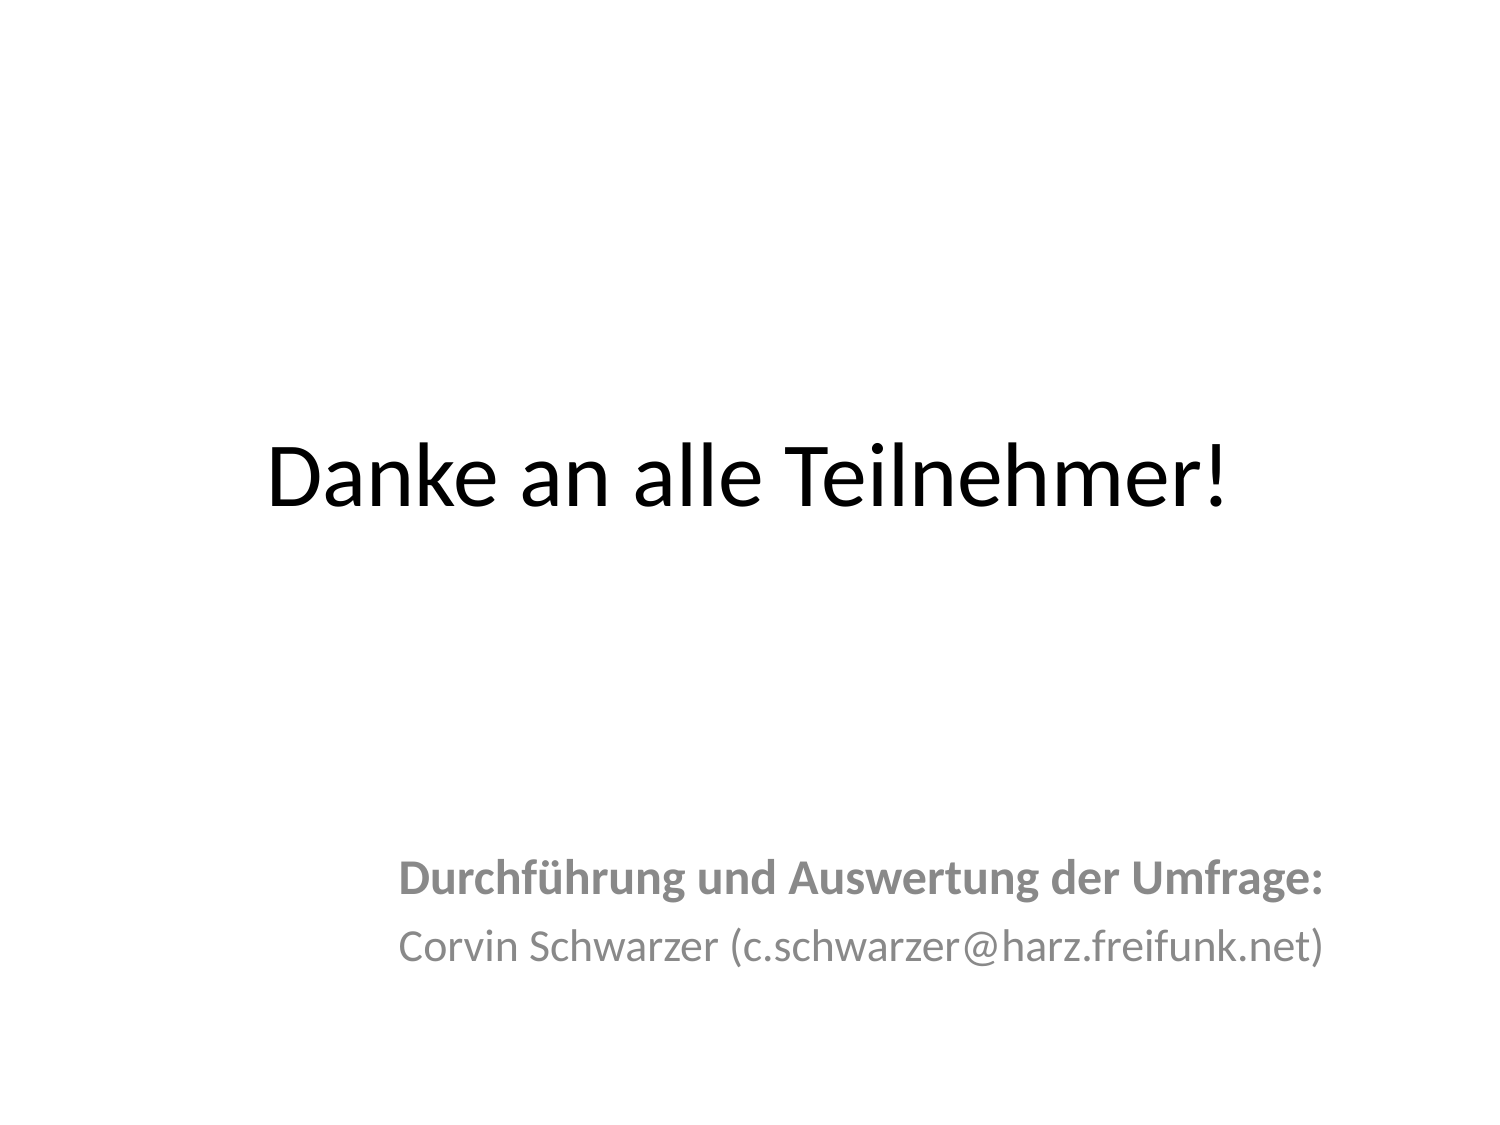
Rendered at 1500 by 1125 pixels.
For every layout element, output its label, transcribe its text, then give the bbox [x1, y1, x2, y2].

subtitle Durchführung und Auswertung der Umfrage: Corvin Schwarzer (c.schwarzer@harz.freifunk.net) [383, 837, 1434, 1125]
title Danke an alle Teilnehmer! [112, 349, 1388, 591]
